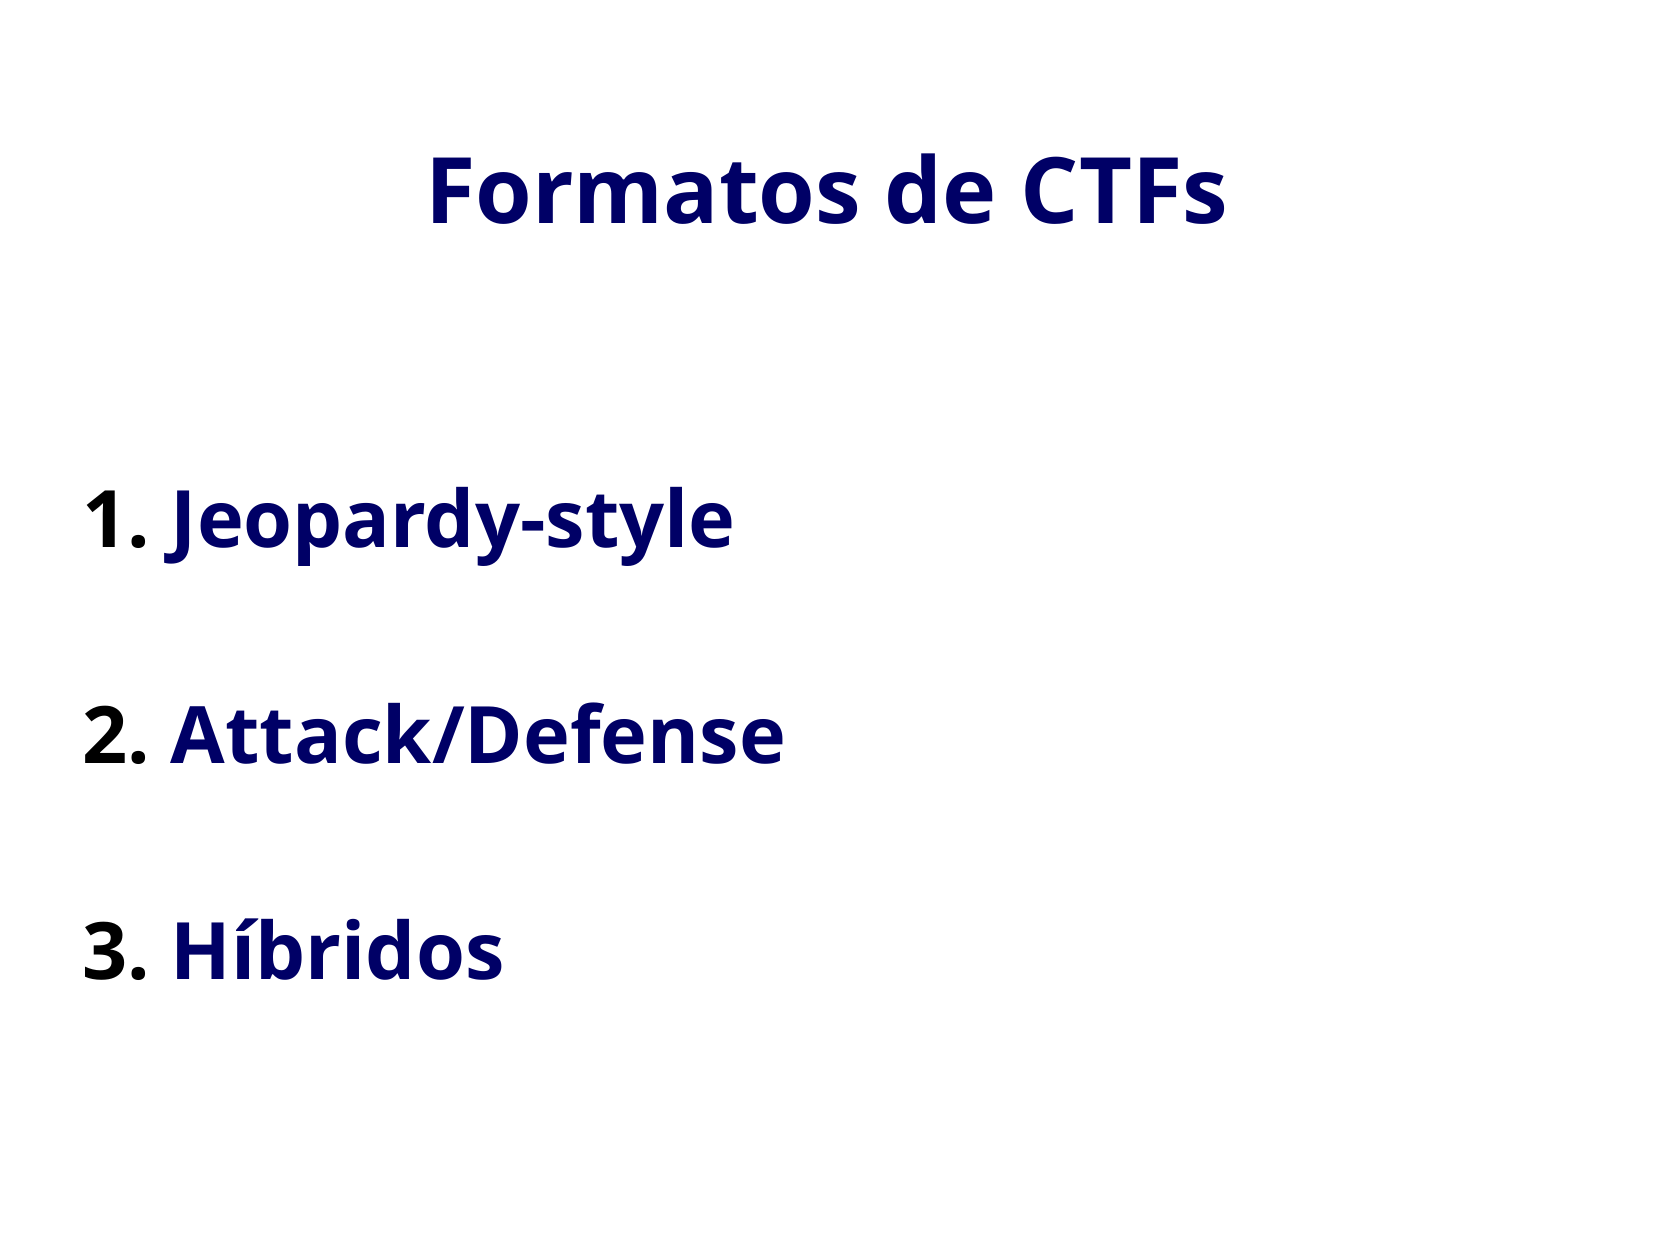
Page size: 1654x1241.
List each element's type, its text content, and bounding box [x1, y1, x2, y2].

title Formatos de CTFs [82, 84, 1571, 292]
subtitle 1. Jeopardy-style 2. Attack/Defense 3. Híbridos [82, 372, 1571, 1093]
